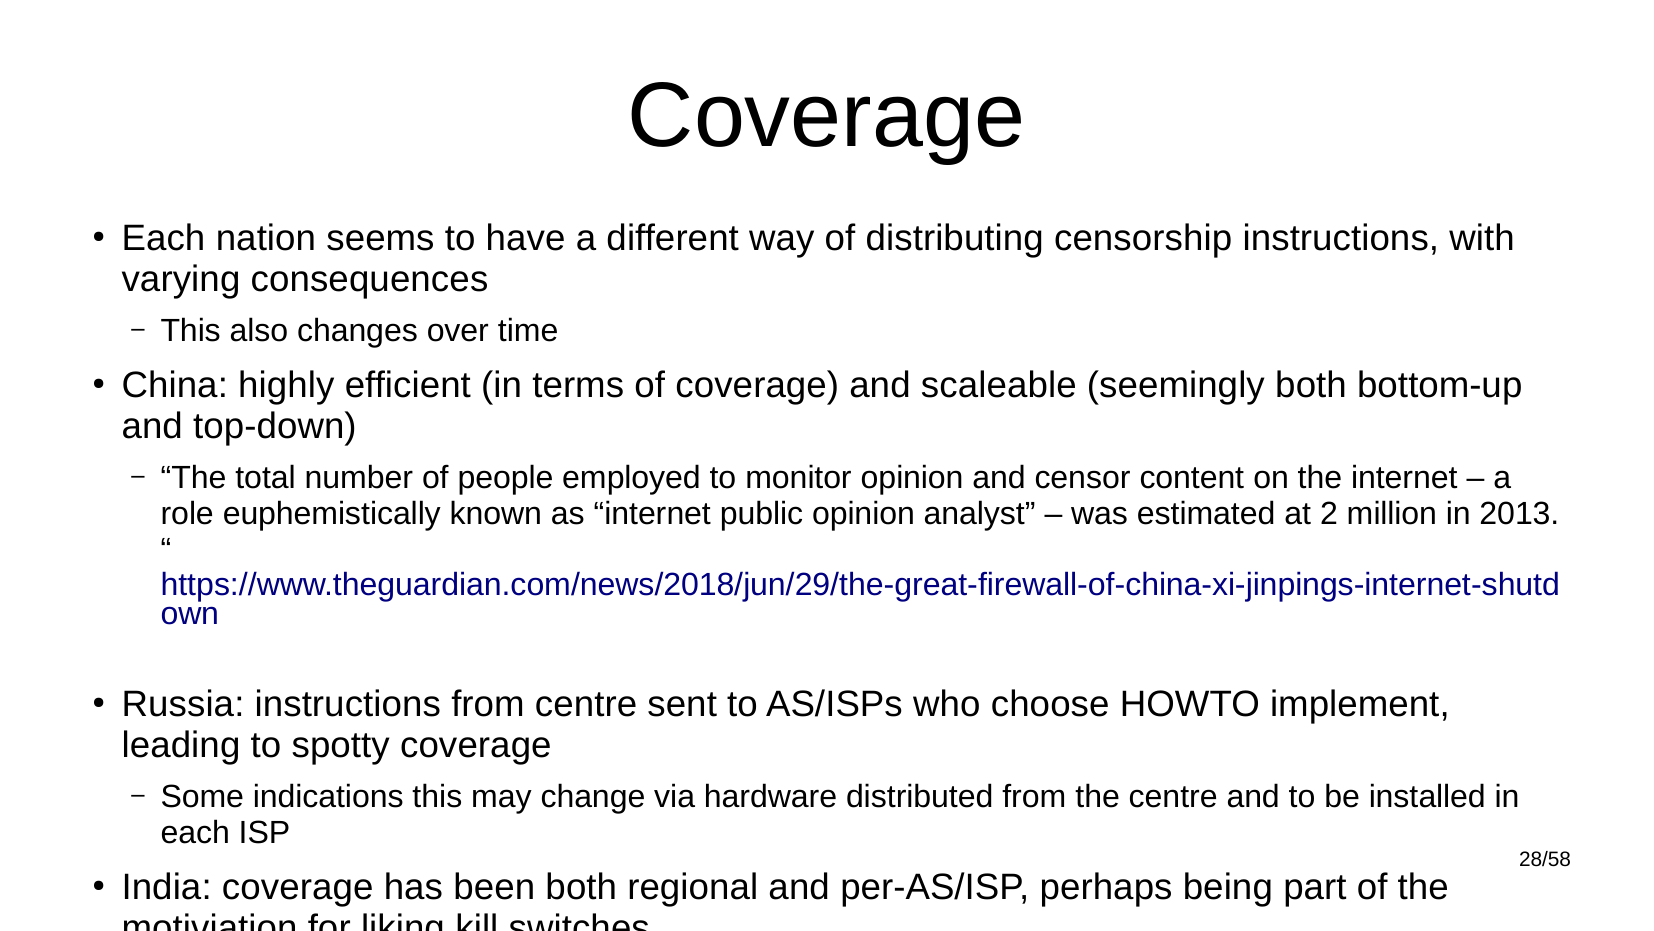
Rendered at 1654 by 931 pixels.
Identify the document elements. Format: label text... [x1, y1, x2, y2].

list Each nation seems to have a different way of distributing censorship instructions, with varying consequences This also changes over time China: highly efficient (in terms of coverage) and scaleable (seemingly both bottom-up and top-down) “The total number of people employed to monitor opinion and censor content on the internet – a role euphemistically known as “internet public opinion analyst” – was estimated at 2 million in 2013. “ https://www.theguardian.com/news/2018/jun/29/the-great-firewall-of-china-xi-jinpings-internet-shutdown Russia: instructions from centre sent to AS/ISPs who choose HOWTO implement, leading to spotty coverage Some indications this may change via hardware distributed from the centre and to be installed in each ISP India: coverage has been both regional and per-AS/ISP, perhaps being part of the motiviation for liking kill switches [82, 217, 1571, 931]
title Coverage [82, 37, 1571, 193]
